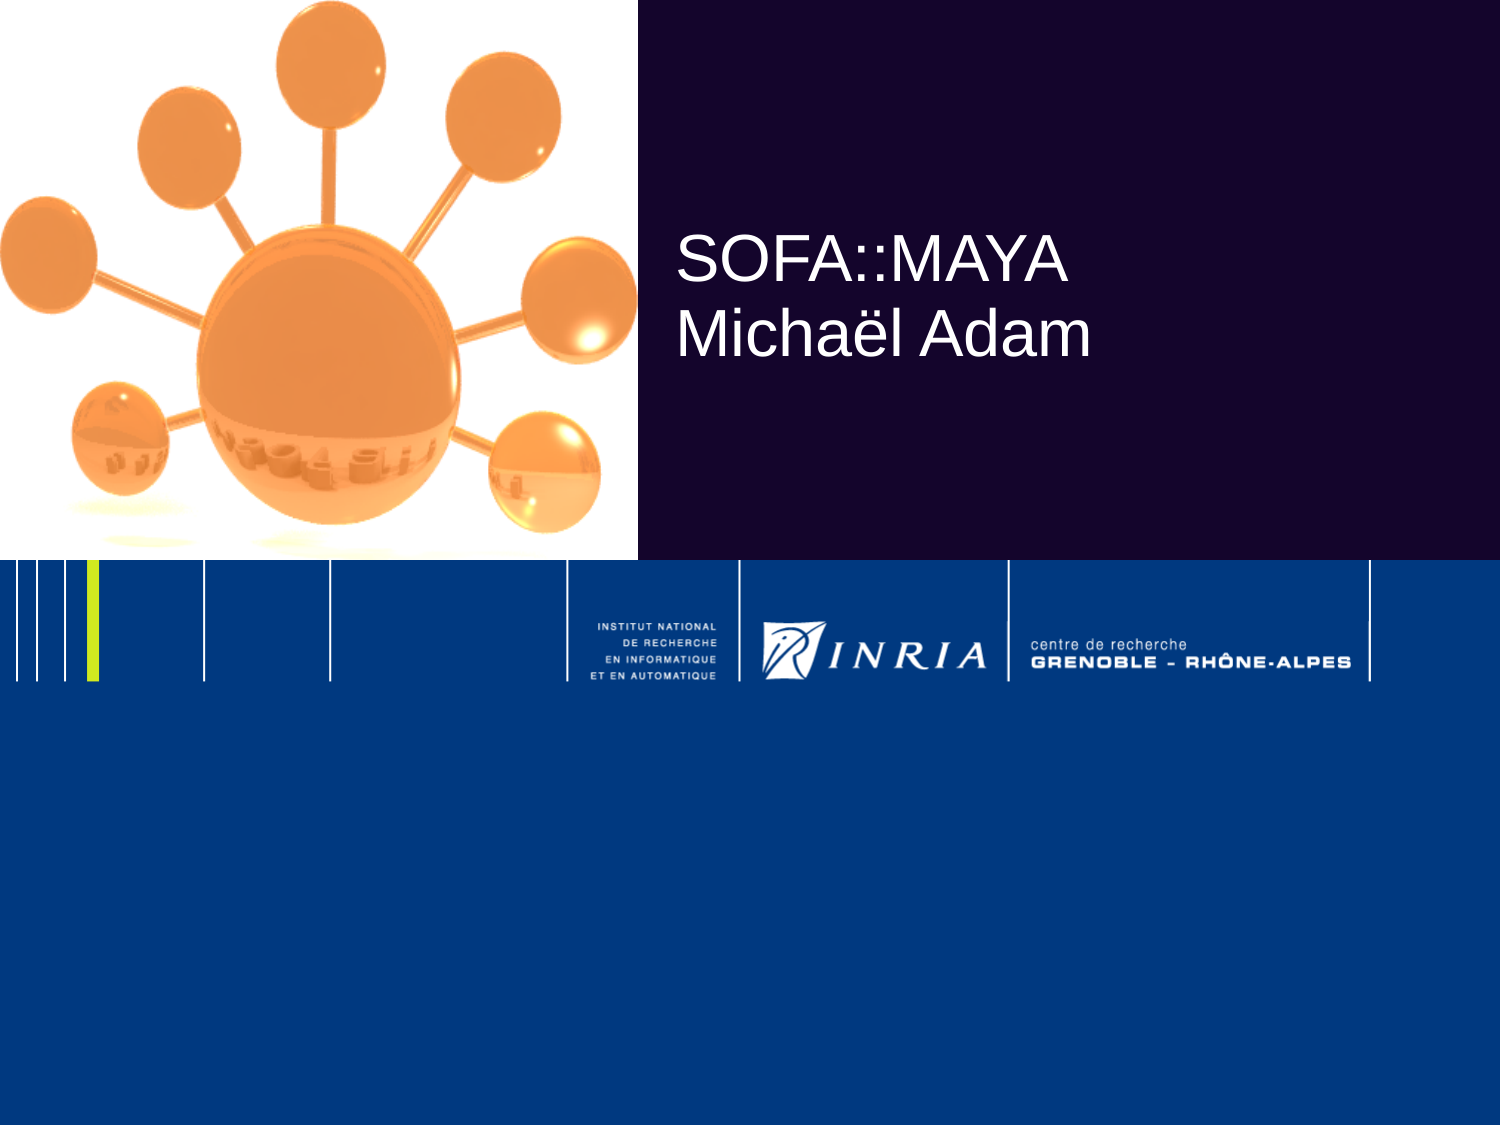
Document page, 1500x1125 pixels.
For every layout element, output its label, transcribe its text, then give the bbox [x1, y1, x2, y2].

title SOFA::MAYA Michaël Adam [675, 37, 1388, 555]
picture [0, 0, 1500, 1125]
